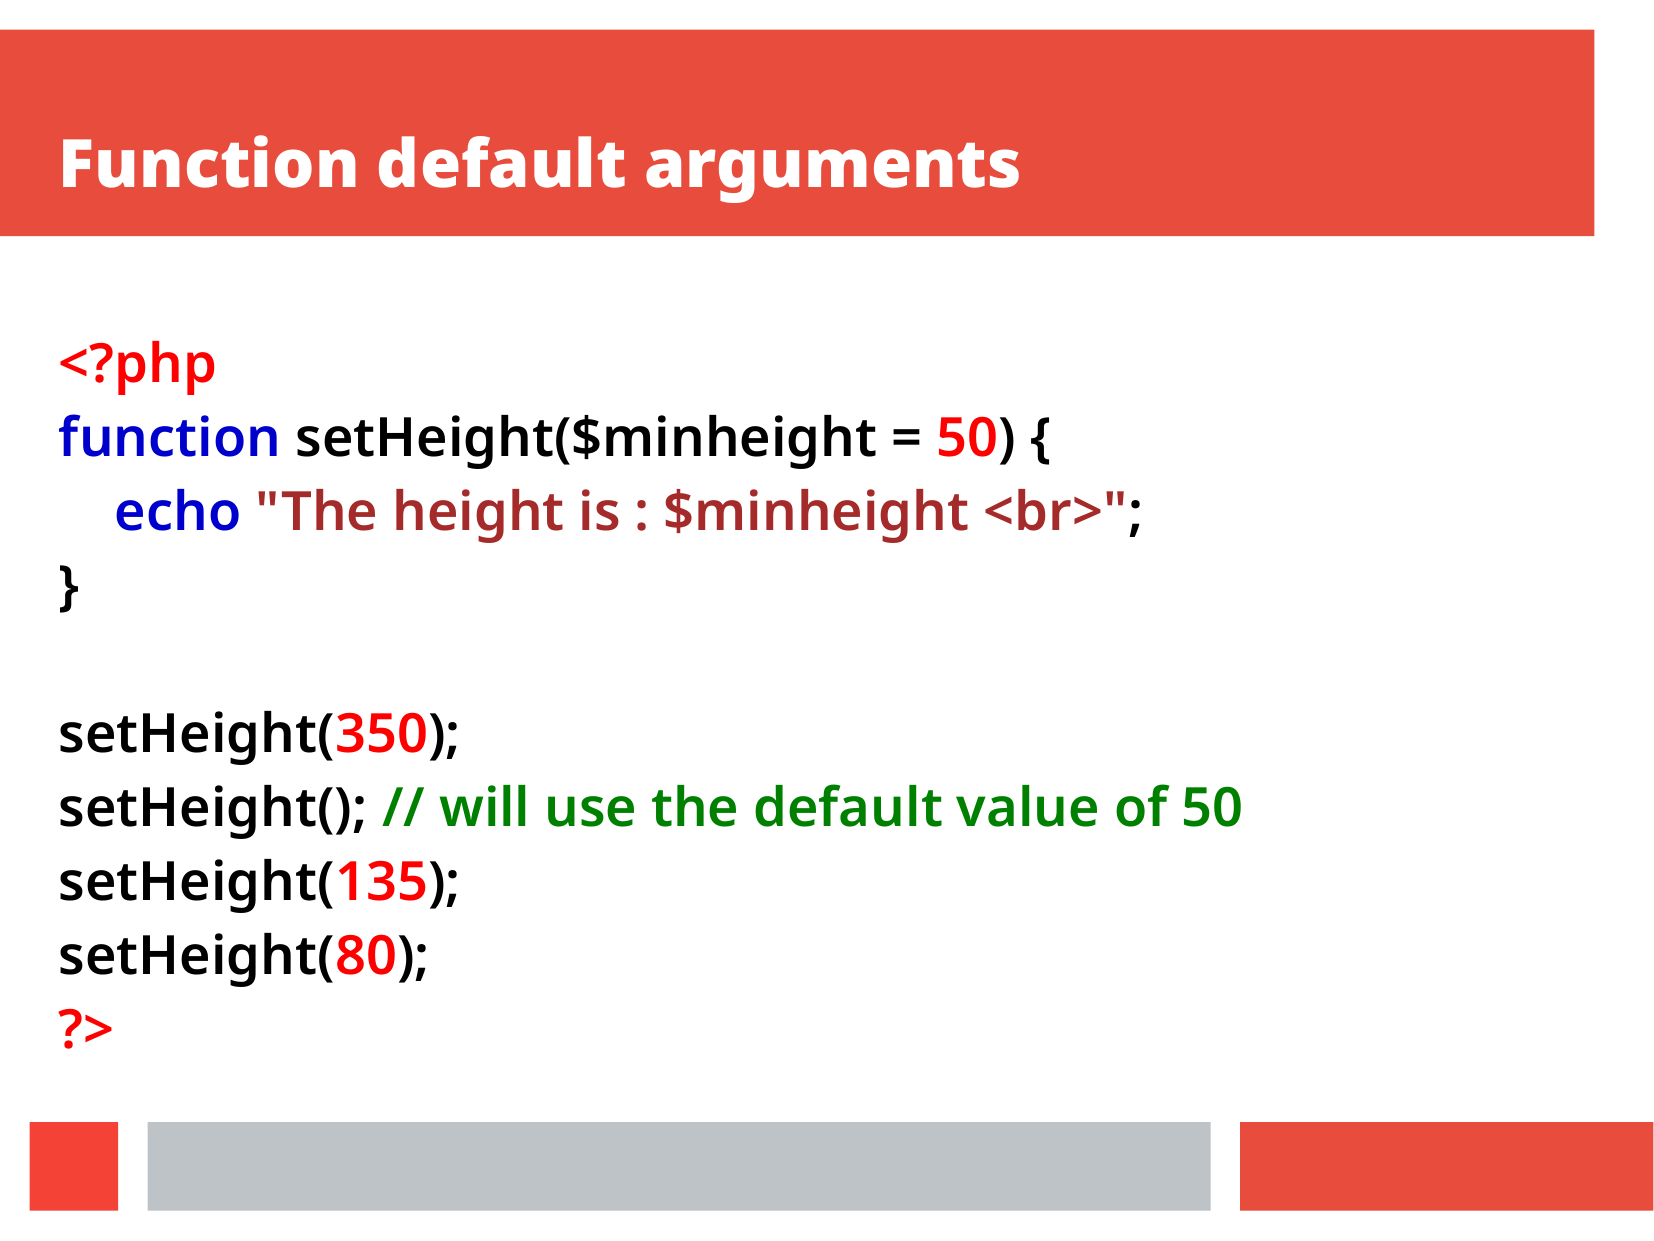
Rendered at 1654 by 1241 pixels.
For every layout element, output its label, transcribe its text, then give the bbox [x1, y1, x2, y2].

title Function default arguments [59, 59, 1595, 207]
list <?php function setHeight($minheight = 50) { echo "The height is : $minheight <br>"; } setHeight(350); setHeight(); // will use the default value of 50 setHeight(135); setHeight(80); ?> [59, 324, 1565, 1093]
